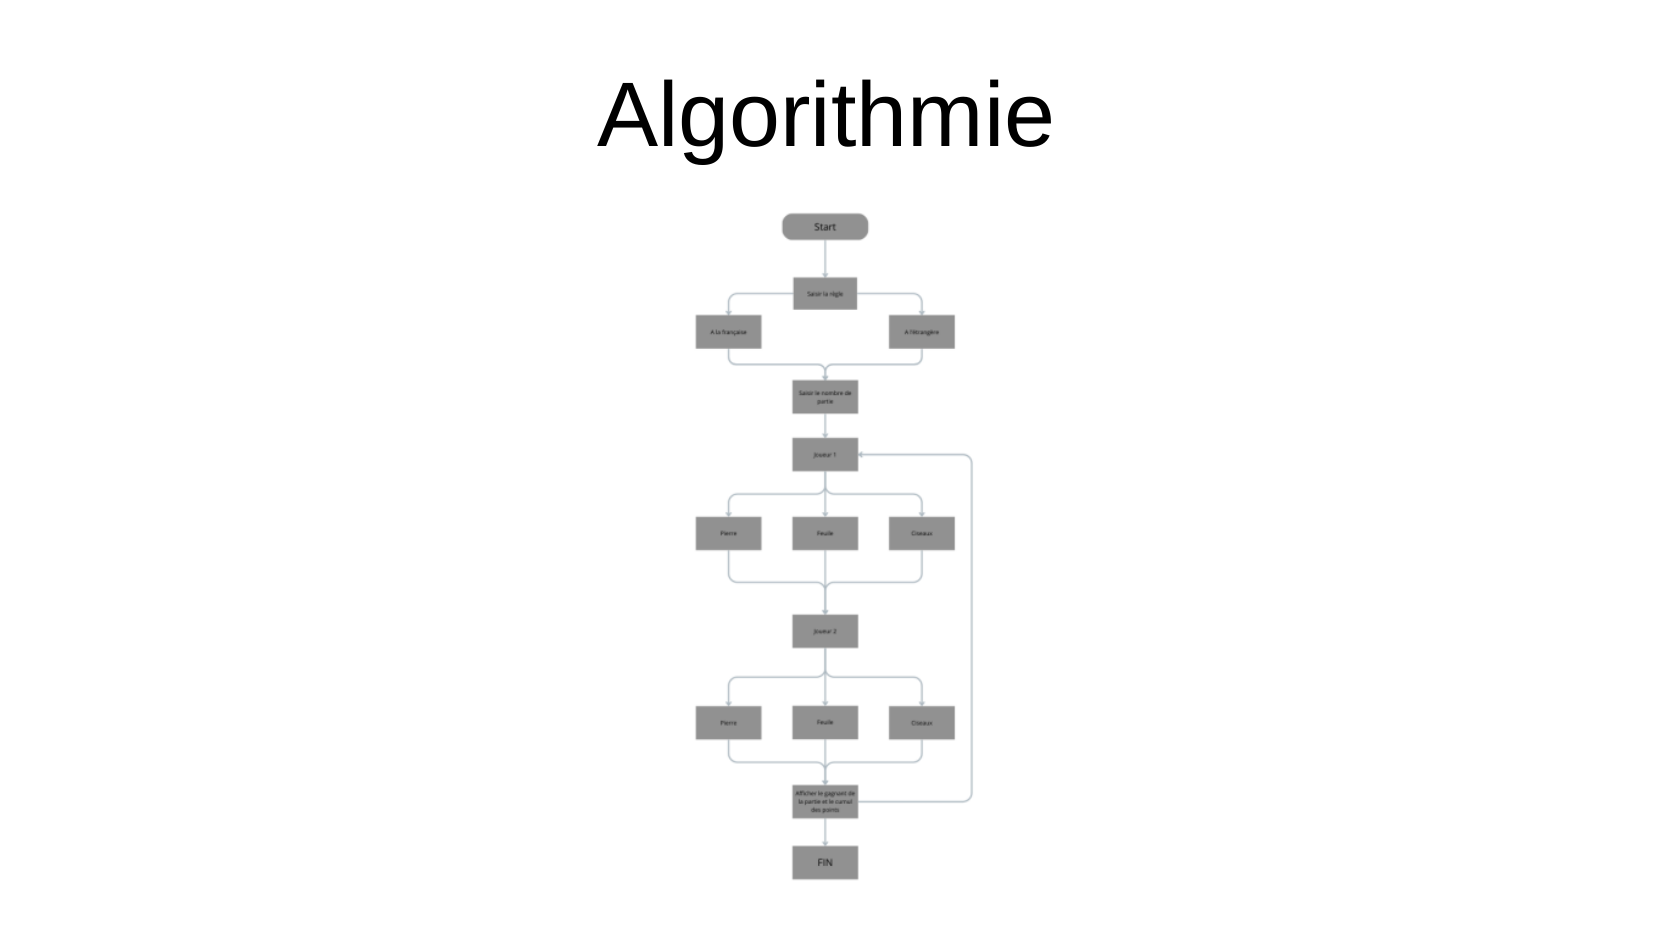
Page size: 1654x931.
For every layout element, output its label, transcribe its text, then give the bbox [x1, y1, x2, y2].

title Algorithmie [82, 37, 1571, 193]
picture [177, 177, 1490, 916]
